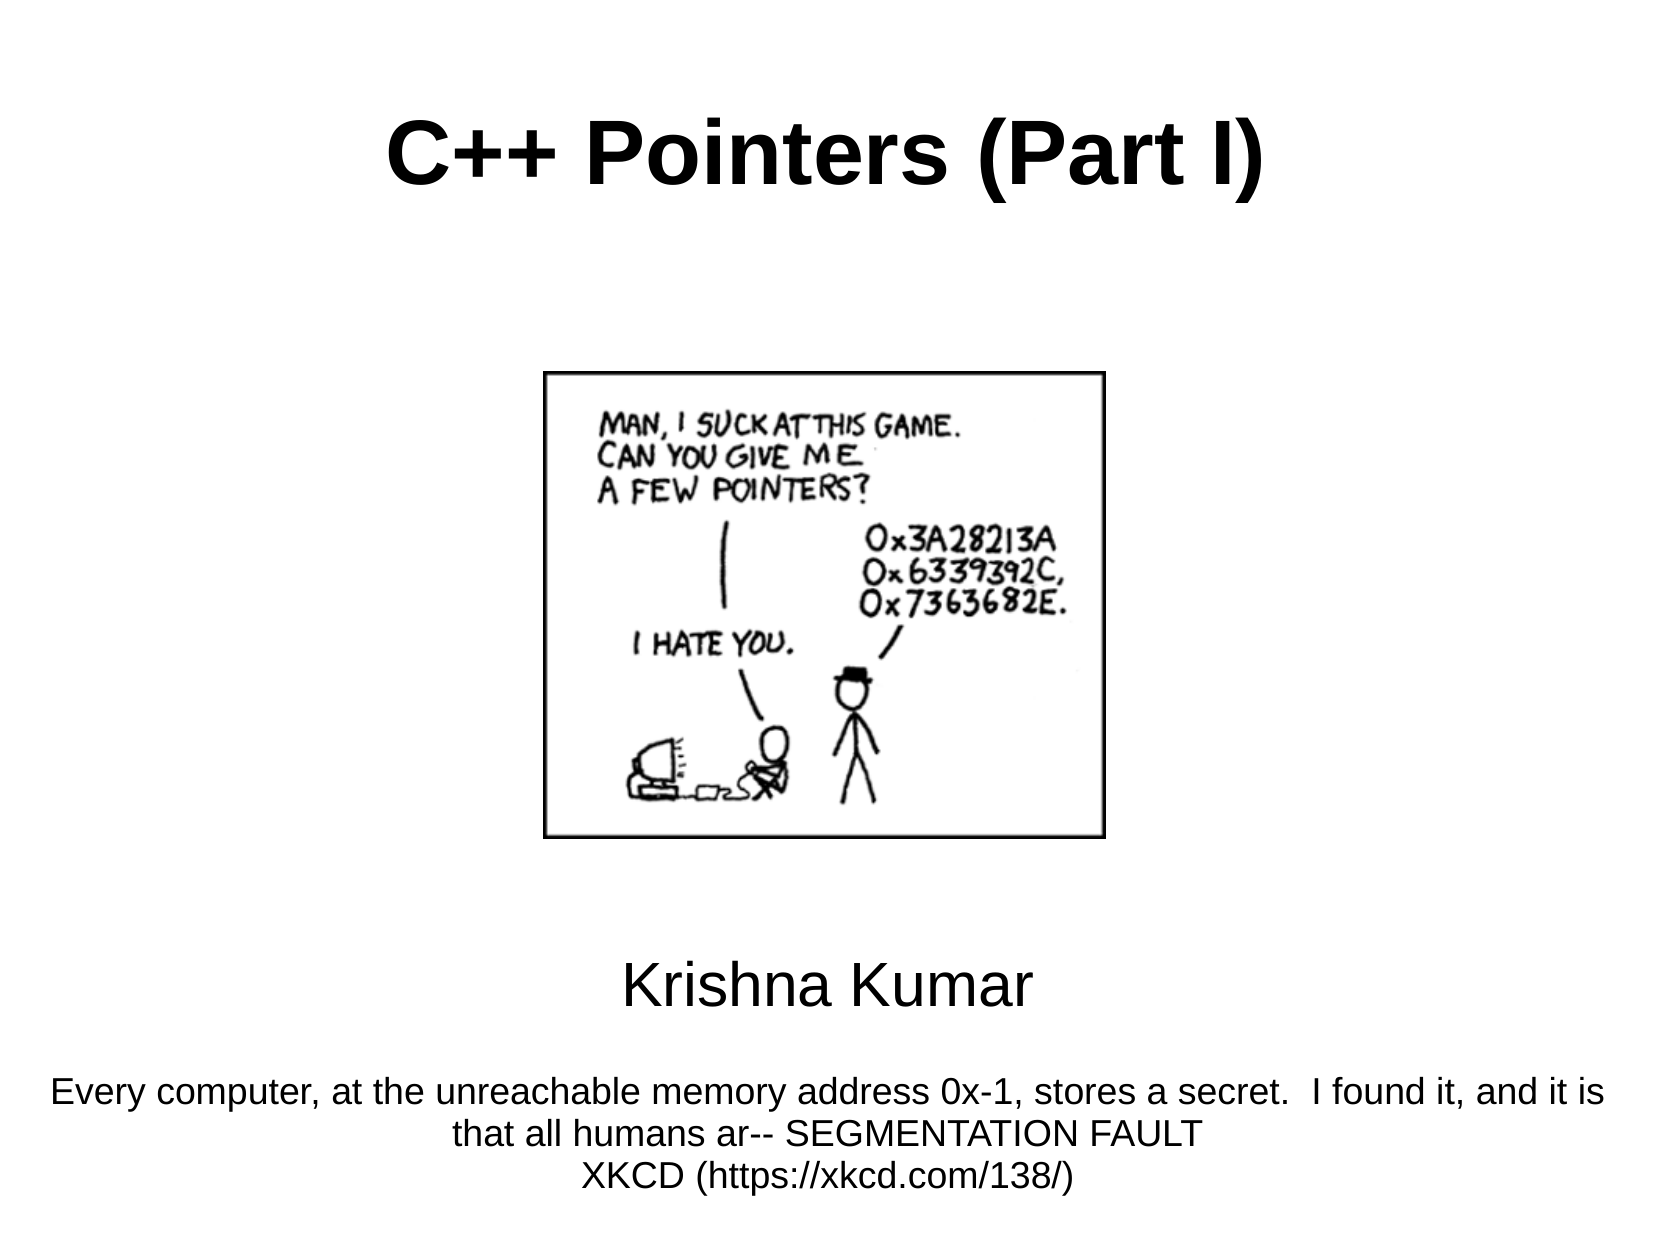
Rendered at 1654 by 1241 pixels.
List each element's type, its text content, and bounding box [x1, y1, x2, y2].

title C++ Pointers (Part I) [82, 49, 1571, 257]
text_box Krishna Kumar [545, 933, 1111, 1036]
text_box Every computer, at the unreachable memory address 0x-1, stores a secret. I found it, and it is that all humans ar-- SEGMENTATION FAULT XKCD (https://xkcd.com/138/) [35, 1062, 1630, 1204]
picture [543, 371, 1106, 839]
